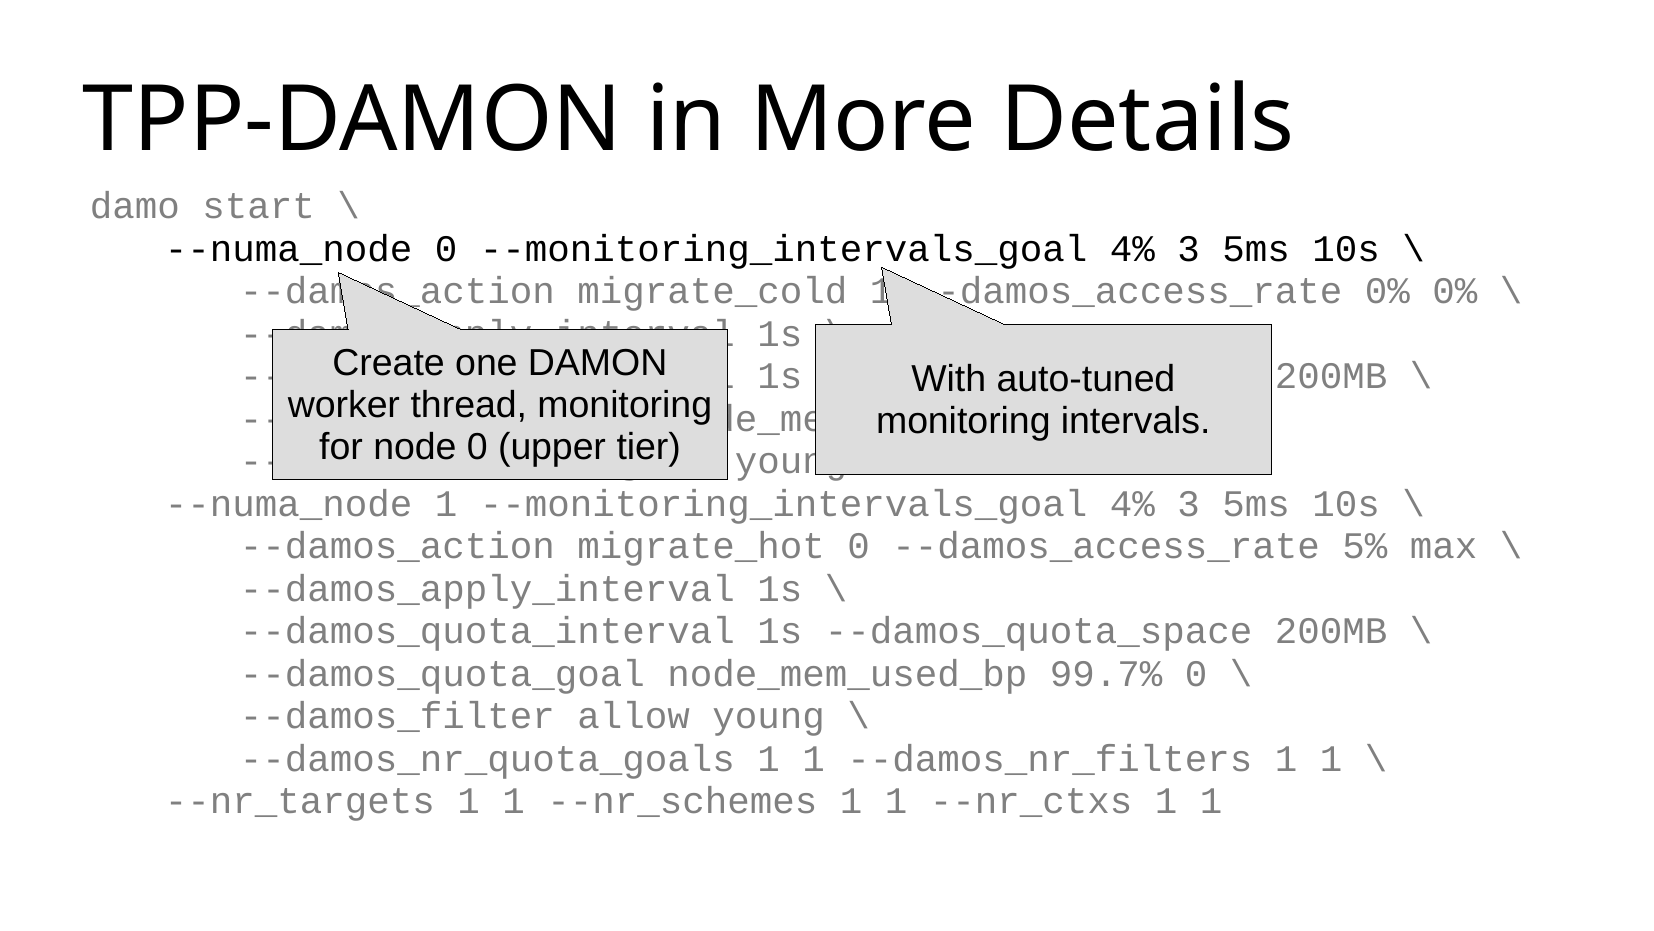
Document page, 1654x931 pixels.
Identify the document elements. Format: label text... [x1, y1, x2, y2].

text_box With auto-tuned monitoring intervals. [815, 267, 1272, 475]
text_box Create one DAMON worker thread, monitoring for node 0 (upper tier) [272, 272, 728, 480]
text_box damo start \ --numa_node 0 --monitoring_intervals_goal 4% 3 5ms 10s \ --damos_action migrate_cold 1 --damos_access_rate 0% 0% \ --damos_apply_interval 1s \ --damos_quota_interval 1s --damos_quota_space 200MB \ --damos_quota_goal node_mem_free_bp 0.5% 0 \ --damos_filter reject young \ --numa_node 1 --monitoring_intervals_goal 4% 3 5ms 10s \ --damos_action migrate_hot 0 --damos_access_rate 5% max \ --damos_apply_interval 1s \ --damos_quota_interval 1s --damos_quota_space 200MB \ --damos_quota_goal node_mem_used_bp 99.7% 0 \ --damos_filter allow young \ --damos_nr_quota_goals 1 1 --damos_nr_filters 1 1 \ --nr_targets 1 1 --nr_schemes 1 1 --nr_ctxs 1 1 [75, 179, 1550, 833]
title TPP-DAMON in More Details [82, 37, 1571, 193]
